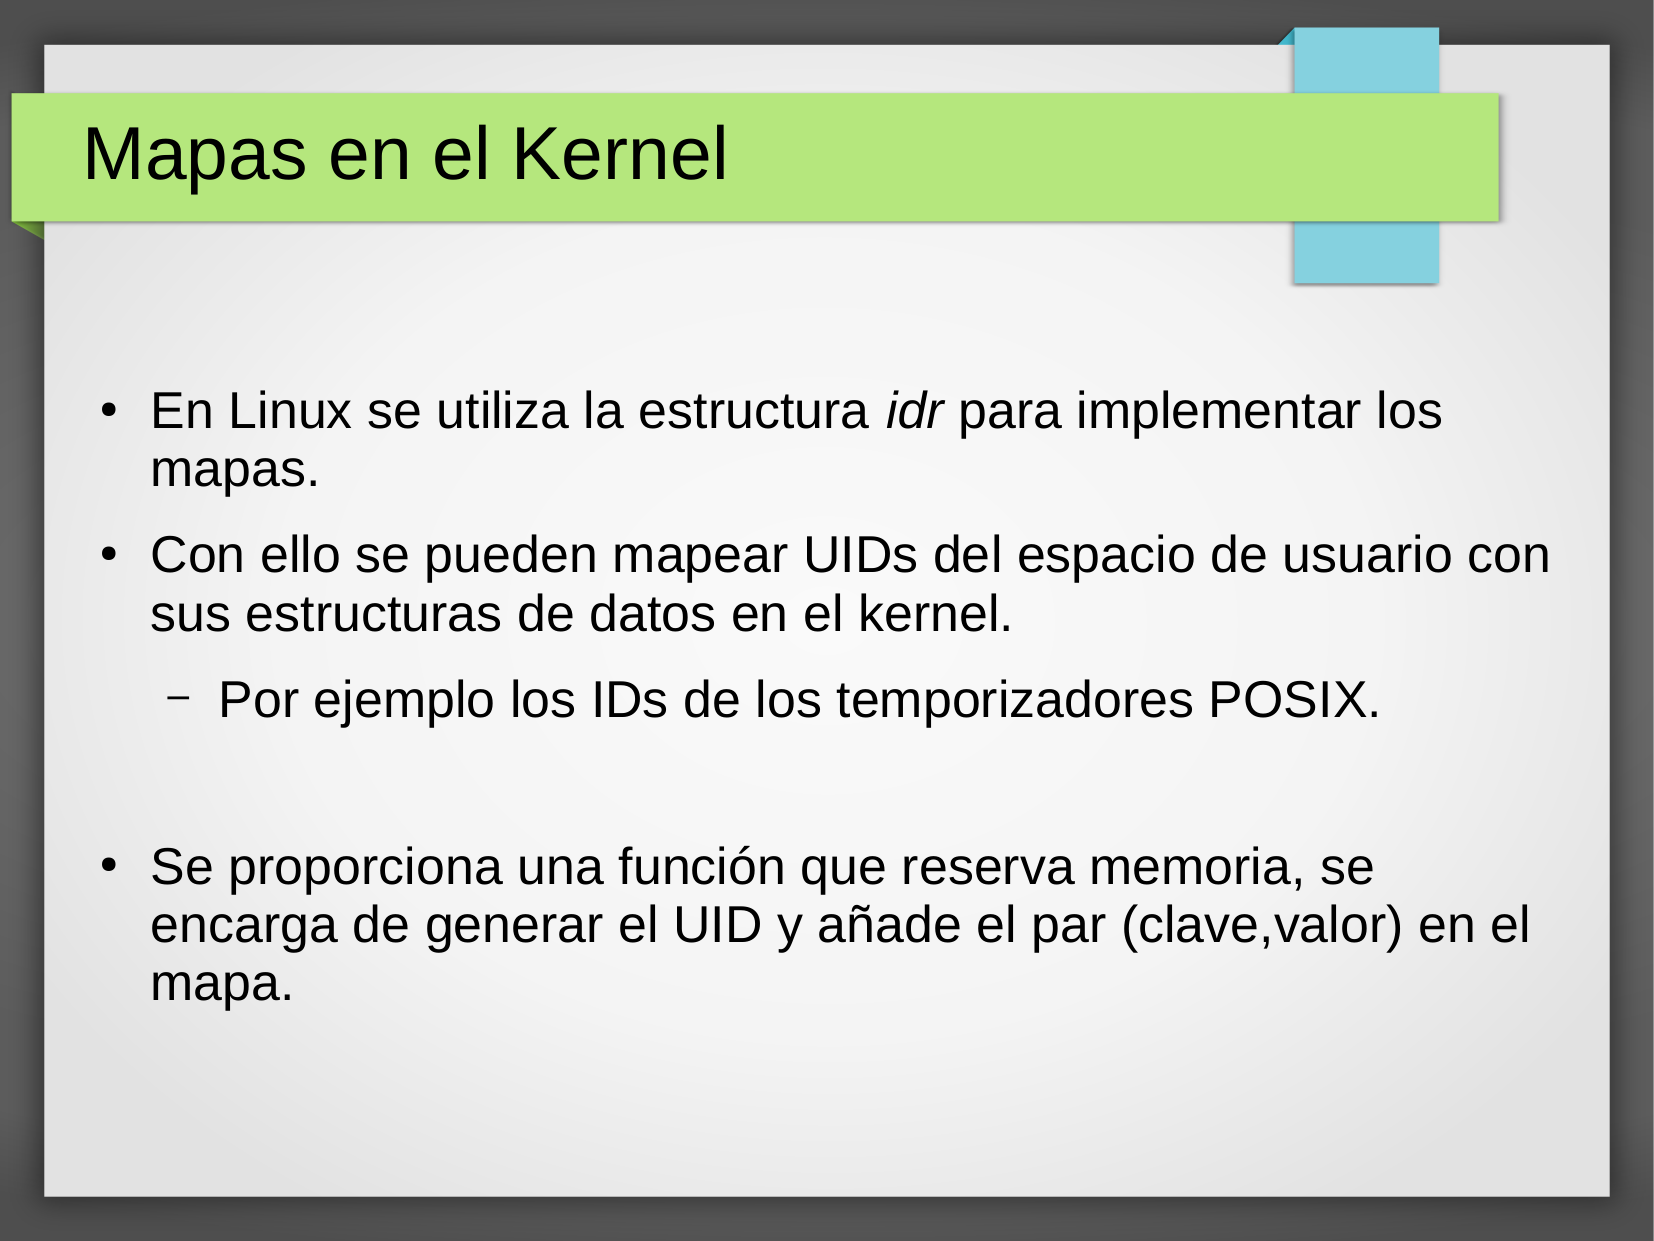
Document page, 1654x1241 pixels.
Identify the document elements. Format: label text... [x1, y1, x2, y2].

title Mapas en el Kernel [82, 94, 1264, 213]
list En Linux se utiliza la estructura idr para implementar los mapas. Con ello se pueden mapear UIDs del espacio de usuario con sus estructuras de datos en el kernel. Por ejemplo los IDs de los temporizadores POSIX. Se proporciona una función que reserva memoria, se encarga de generar el UID y añade el par (clave,valor) en el mapa. [82, 295, 1571, 1015]
picture [0, 0, 1654, 1241]
